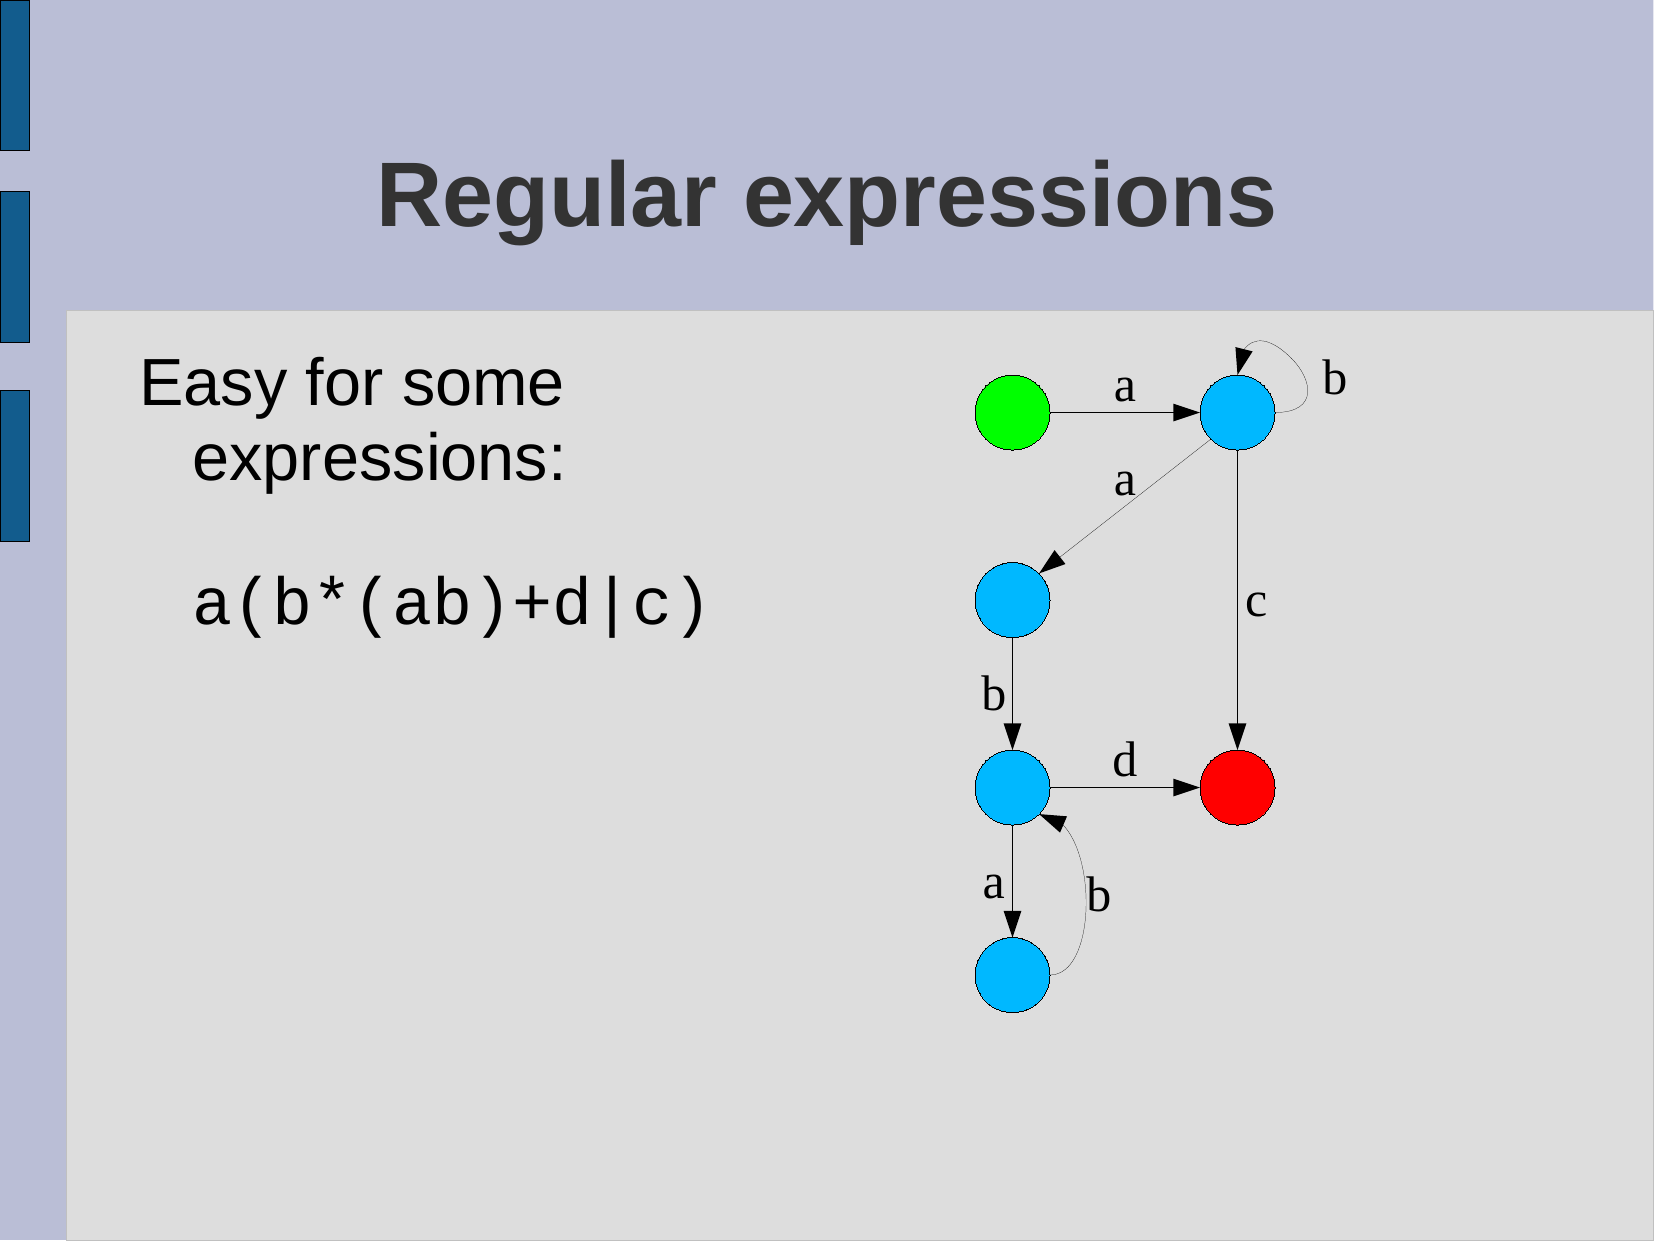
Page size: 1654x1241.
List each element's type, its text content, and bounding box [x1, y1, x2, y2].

list Easy for some expressions: a(b*(ab)+d|c) [121, 344, 811, 1127]
text_box [975, 375, 1051, 451]
text_box [975, 562, 1051, 638]
text_box [975, 750, 1051, 826]
text_box [1200, 750, 1276, 826]
title Regular expressions [121, 91, 1534, 299]
text_box [1200, 375, 1276, 451]
text_box [975, 937, 1050, 1013]
